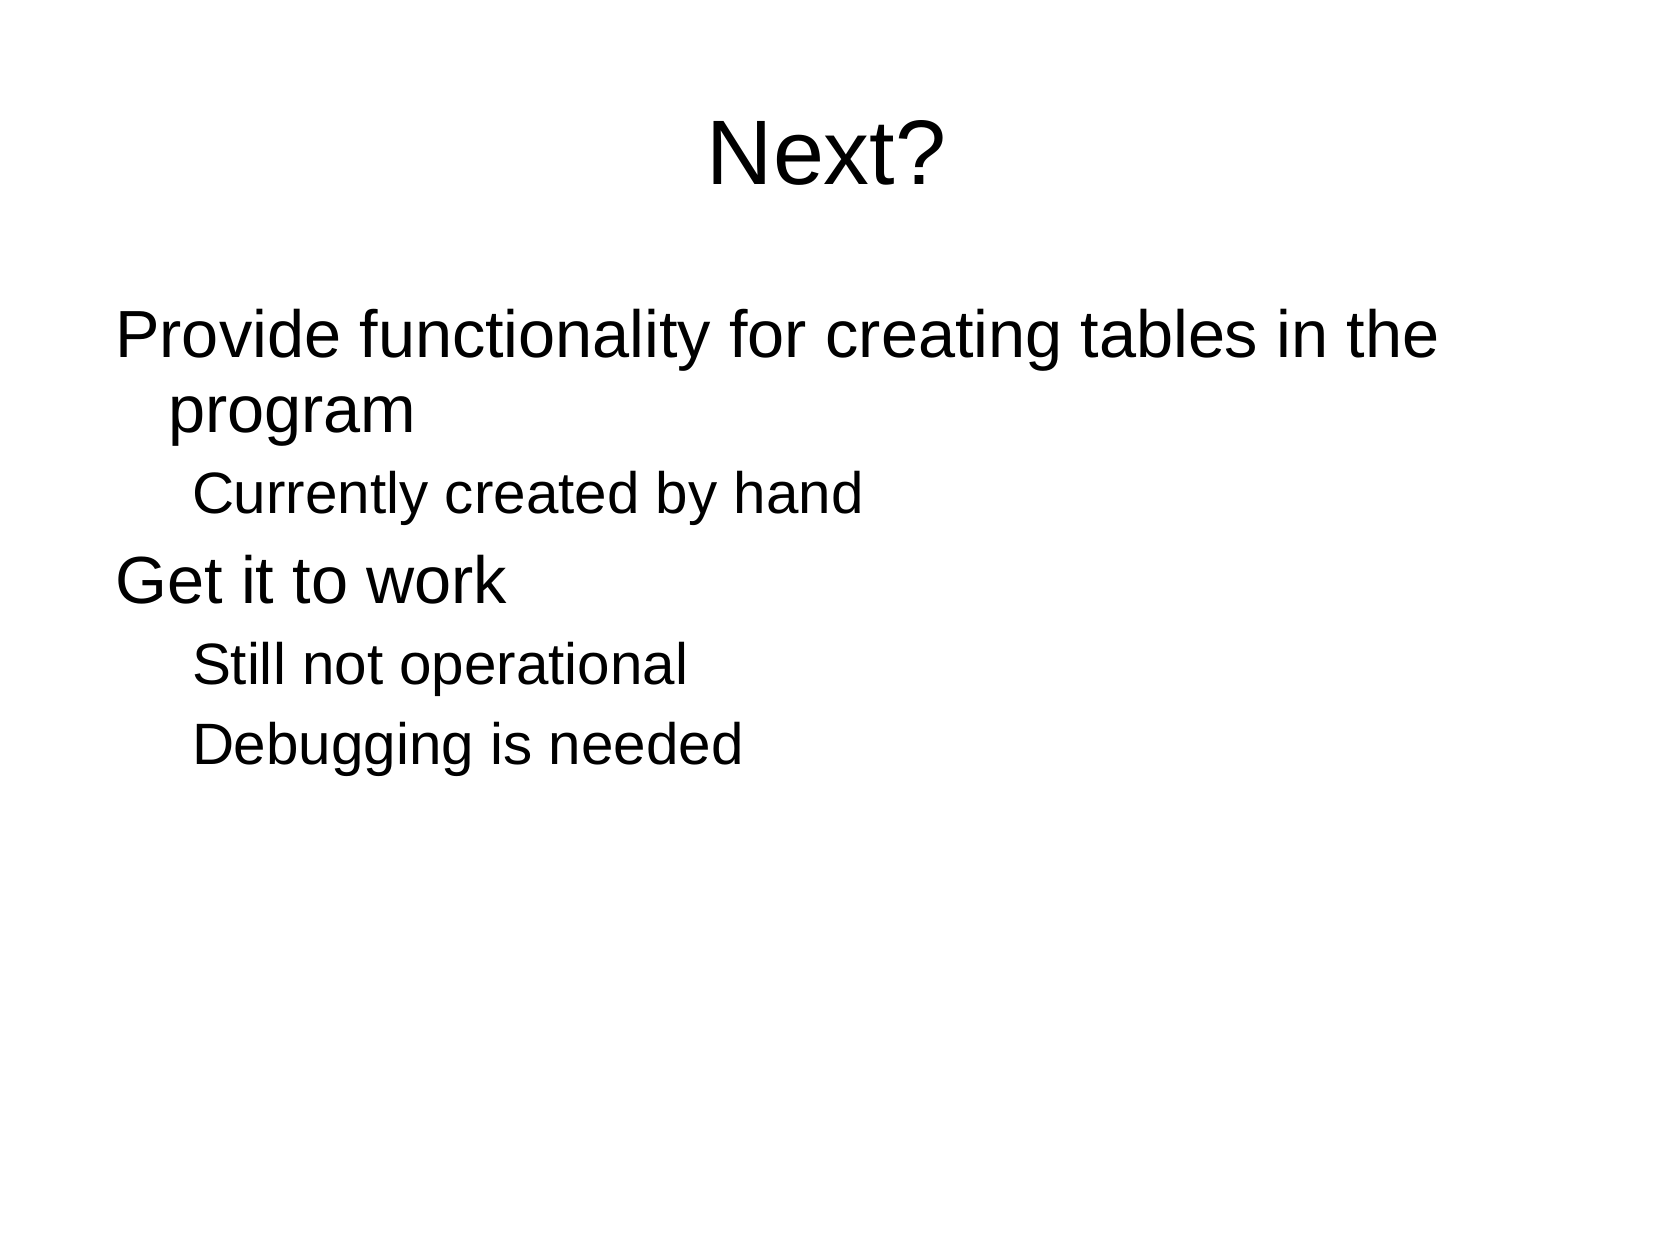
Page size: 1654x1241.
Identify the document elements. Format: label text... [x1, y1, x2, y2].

list Provide functionality for creating tables in the program Currently created by hand Get it to work Still not operational Debugging is needed [82, 289, 1571, 1108]
title Next? [82, 49, 1571, 257]
